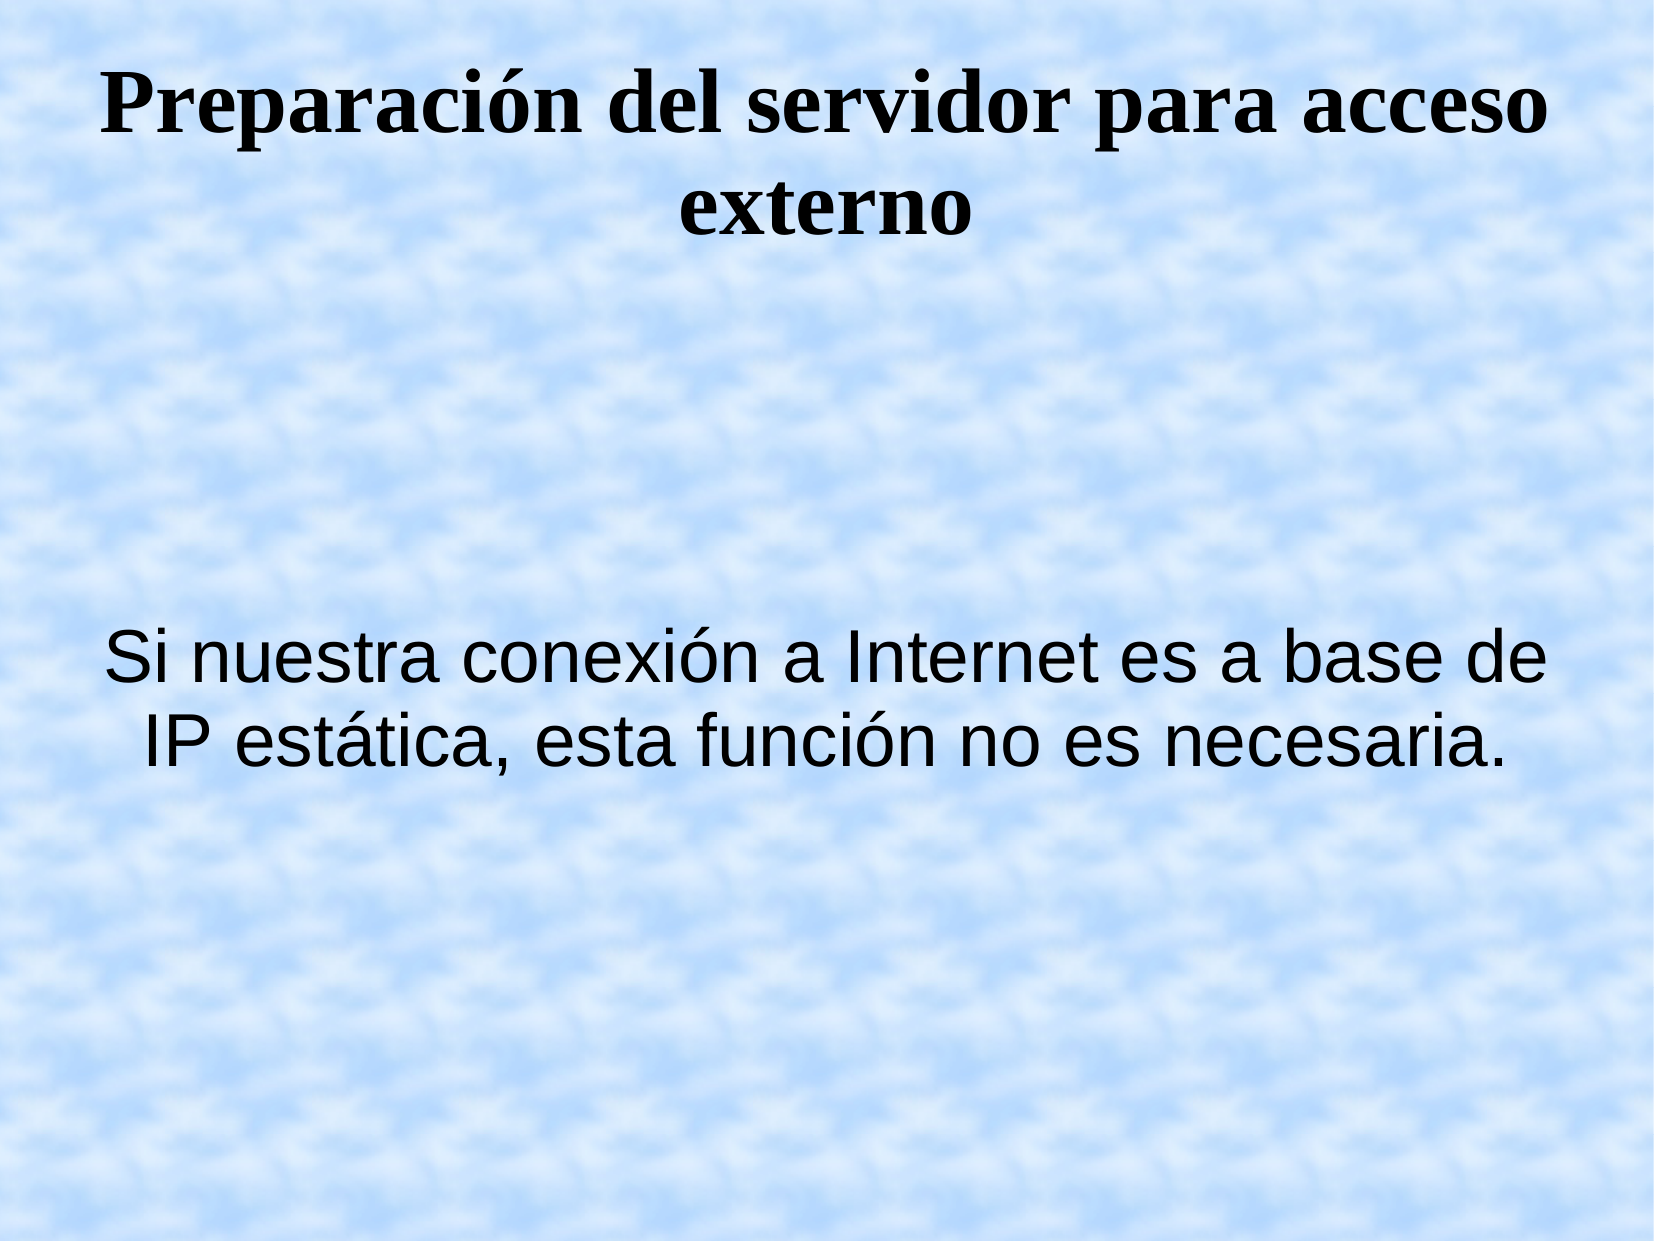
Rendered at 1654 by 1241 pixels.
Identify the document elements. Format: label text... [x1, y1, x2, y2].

subtitle Si nuestra conexión a Internet es a base de IP estática, esta función no es necesaria. [82, 297, 1571, 1102]
picture [0, 0, 1654, 1241]
title Preparación del servidor para acceso externo [82, 33, 1571, 273]
